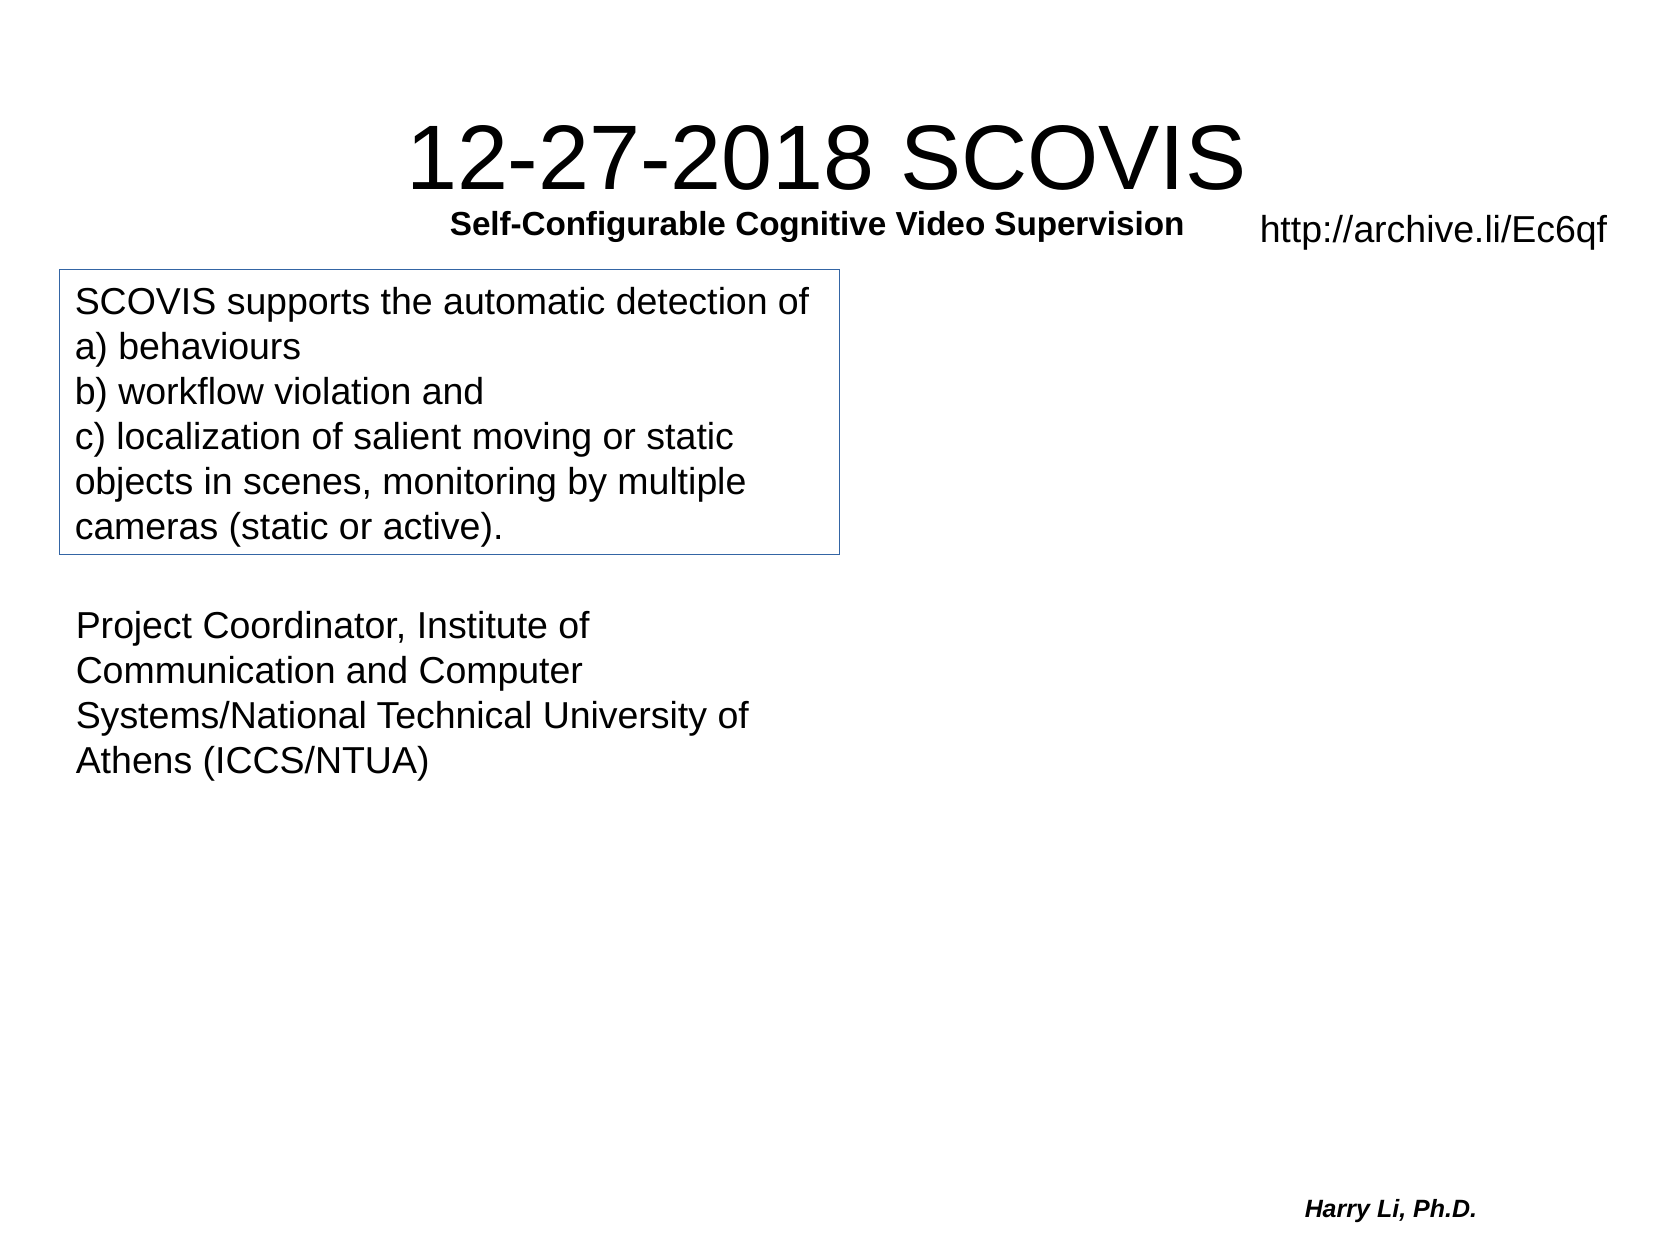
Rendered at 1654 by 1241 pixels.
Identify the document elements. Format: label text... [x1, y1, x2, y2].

text_box http://archive.li/Ec6qf [1245, 198, 1623, 255]
text_box Self-Configurable Cognitive Video Supervision [434, 195, 1215, 296]
text_box 12-27-2018 SCOVIS [82, 49, 1571, 257]
text_box Project Coordinator, Institute of Communication and Computer Systems/National Technical University of Athens (ICCS/NTUA) [61, 594, 840, 777]
text_box Harry Li, Ph.D. [1289, 1185, 1620, 1228]
text_box SCOVIS supports the automatic detection of a) behaviours b) workflow violation and c) localization of salient moving or static objects in scenes, monitoring by multiple cameras (static or active). [60, 270, 825, 537]
